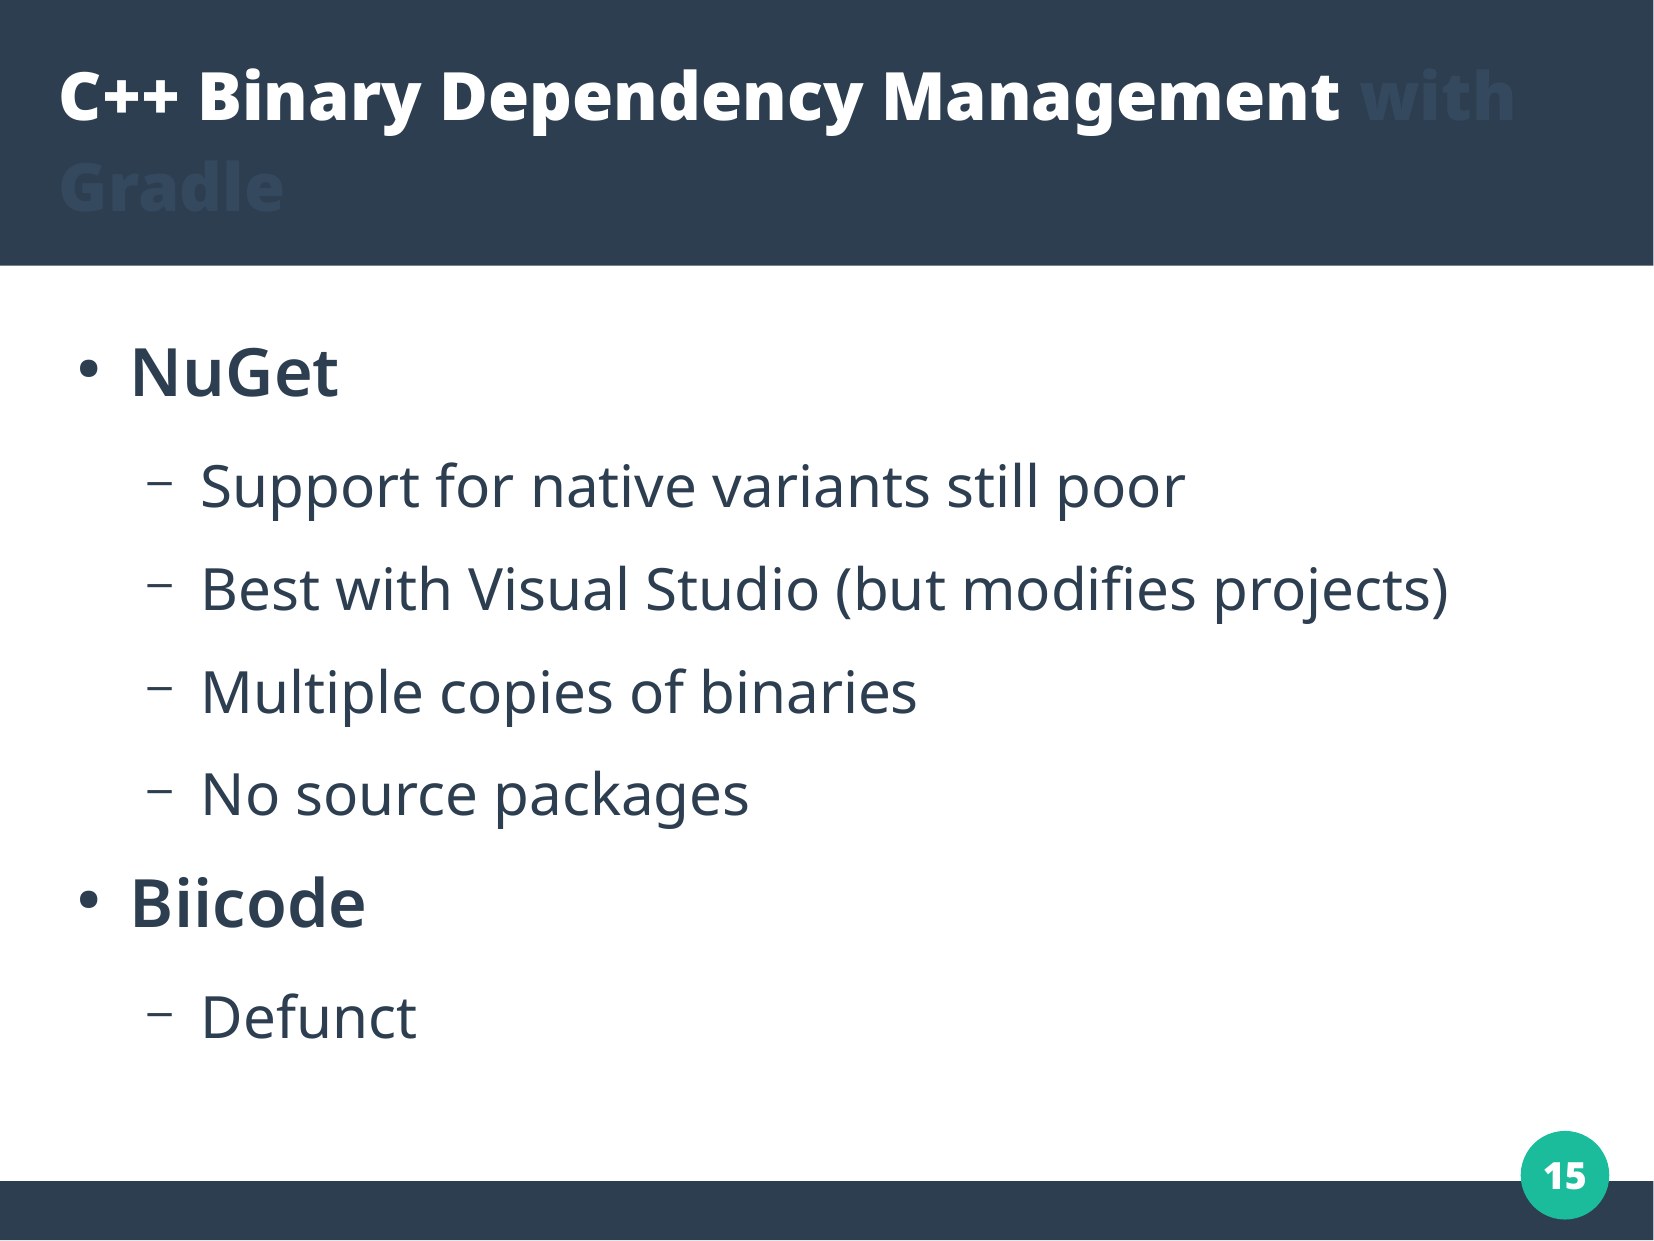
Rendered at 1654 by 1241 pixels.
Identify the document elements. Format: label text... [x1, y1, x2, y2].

title C++ Binary Dependency Management with Gradle [59, 49, 1595, 207]
list NuGet Support for native variants still poor Best with Visual Studio (but modifies projects) Multiple copies of binaries No source packages Biicode Defunct [59, 324, 1595, 1152]
